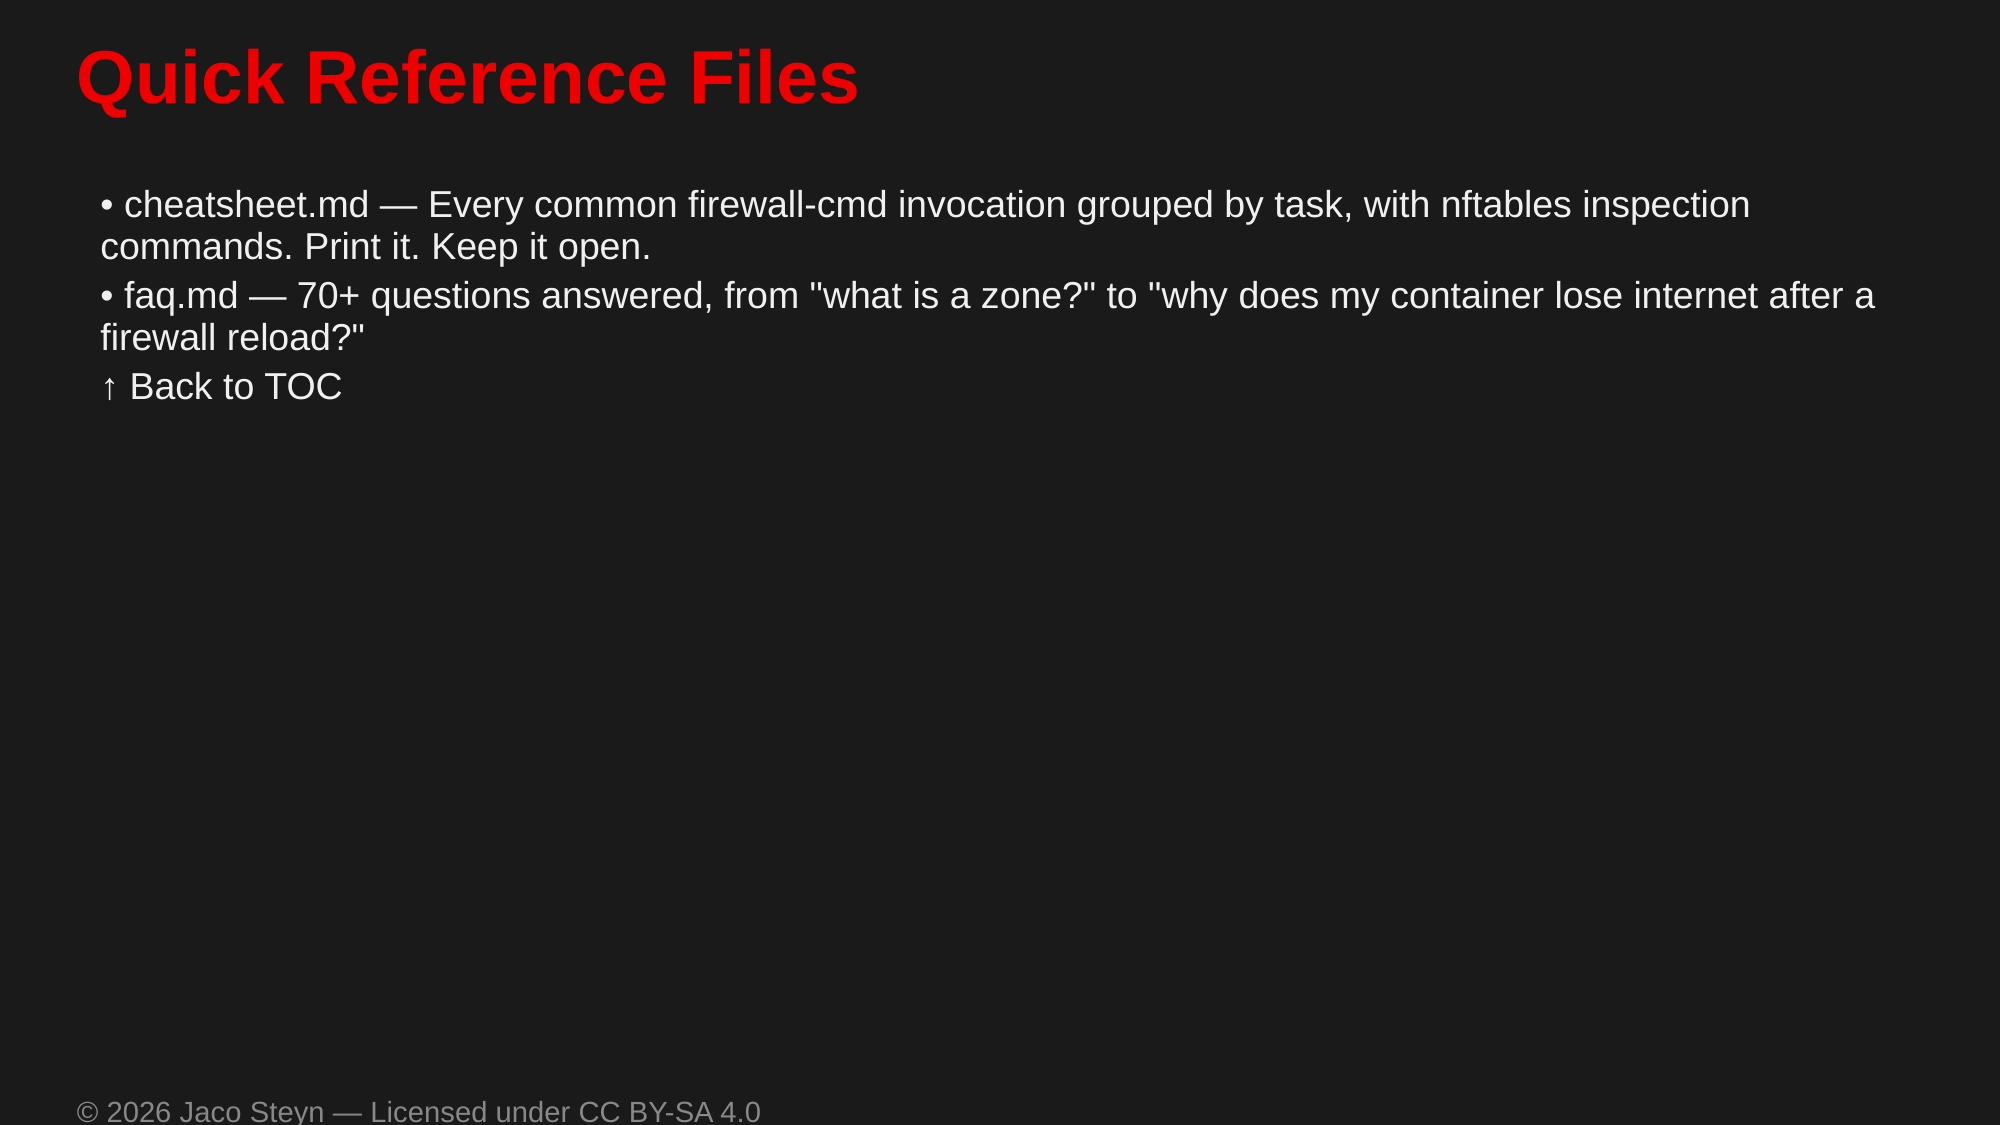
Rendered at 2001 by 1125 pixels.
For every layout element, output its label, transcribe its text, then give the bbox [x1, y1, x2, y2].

text_box Quick Reference Files [59, 23, 1942, 154]
text_box © 2026 Jaco Steyn — Licensed under CC BY-SA 4.0 [59, 1083, 1942, 1120]
text_box • cheatsheet.md — Every common firewall-cmd invocation grouped by task, with nftables inspection commands. Print it. Keep it open. • faq.md — 70+ questions answered, from "what is a zone?" to "why does my container lose internet after a firewall reload?" ↑ Back to TOC [59, 171, 1942, 1083]
